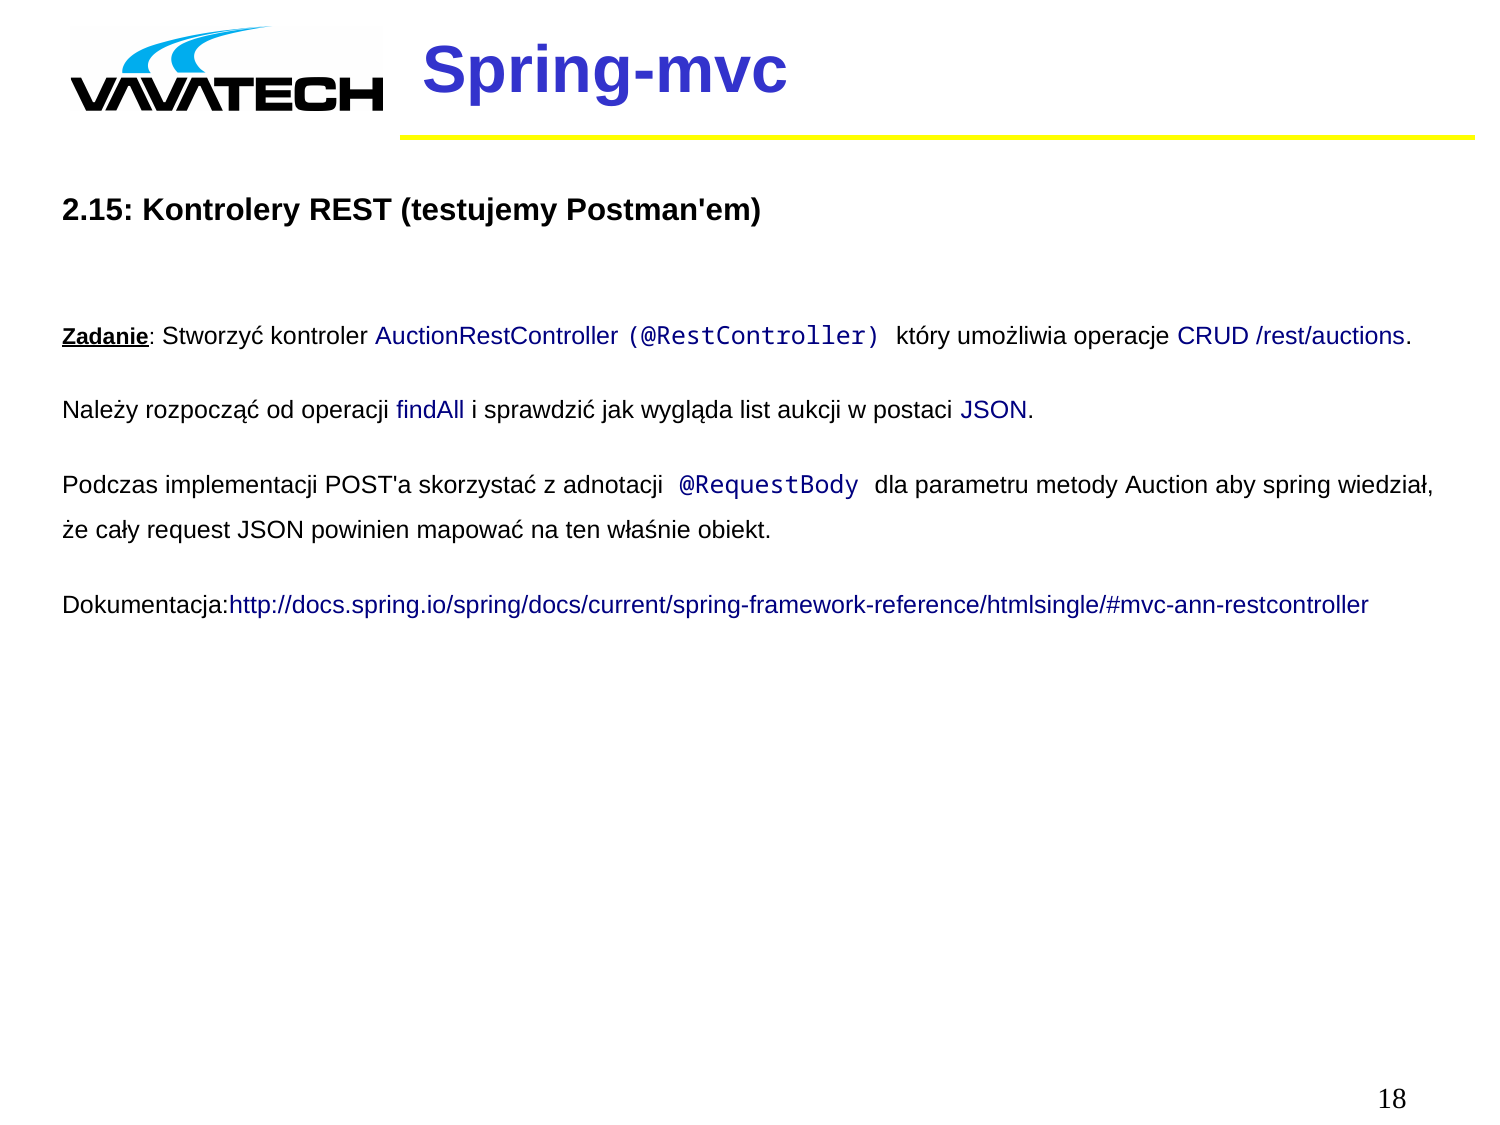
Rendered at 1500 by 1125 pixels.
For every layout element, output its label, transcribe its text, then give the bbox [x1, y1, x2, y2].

title Spring-mvc [407, 0, 1479, 157]
text_box 2.15: Kontrolery REST (testujemy Postman'em) Zadanie: Stworzyć kontroler AuctionRestController (@RestController) który umożliwia operacje CRUD /rest/auctions. Należy rozpocząć od operacji findAll i sprawdzić jak wygląda list aukcji w postaci JSON. Podczas implementacji POST'a skorzystać z adnotacji @RequestBody dla parametru metody Auction aby spring wiedział, że cały request JSON powinien mapować na ten właśnie obiekt. Dokumentacja:http://docs.spring.io/spring/docs/current/spring-framework-reference/htmlsingle/#mvc-ann-restcontroller [47, 182, 1477, 827]
picture [70, 26, 383, 111]
